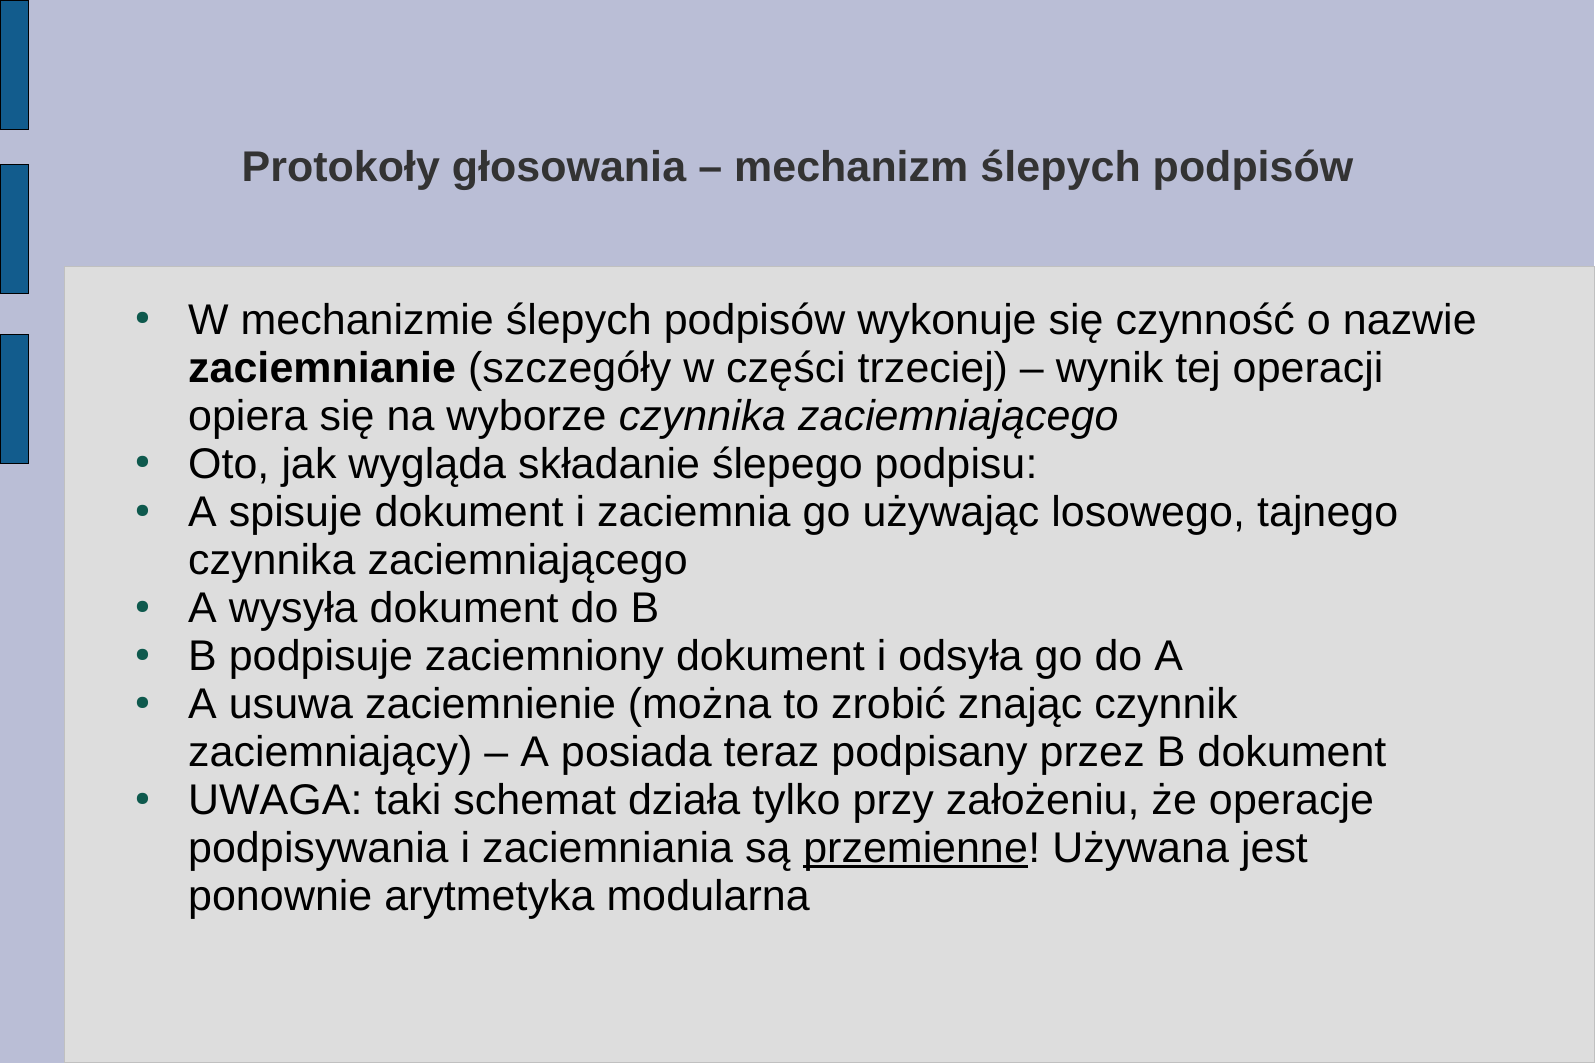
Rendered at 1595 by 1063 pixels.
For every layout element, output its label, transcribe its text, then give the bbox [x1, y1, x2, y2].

title Protokoły głosowania – mechanizm ślepych podpisów [117, 78, 1479, 256]
list W mechanizmie ślepych podpisów wykonuje się czynność o nazwie zaciemnianie (szczegóły w części trzeciej) – wynik tej operacji opiera się na wyborze czynnika zaciemniającego Oto, jak wygląda składanie ślepego podpisu: A spisuje dokument i zaciemnia go używając losowego, tajnego czynnika zaciemniającego A wysyła dokument do B B podpisuje zaciemniony dokument i odsyła go do A A usuwa zaciemnienie (można to zrobić znając czynnik zaciemniający) – A posiada teraz podpisany przez B dokument UWAGA: taki schemat działa tylko przy założeniu, że operacje podpisywania i zaciemniania są przemienne! Używana jest ponownie arytmetyka modularna [117, 295, 1479, 966]
